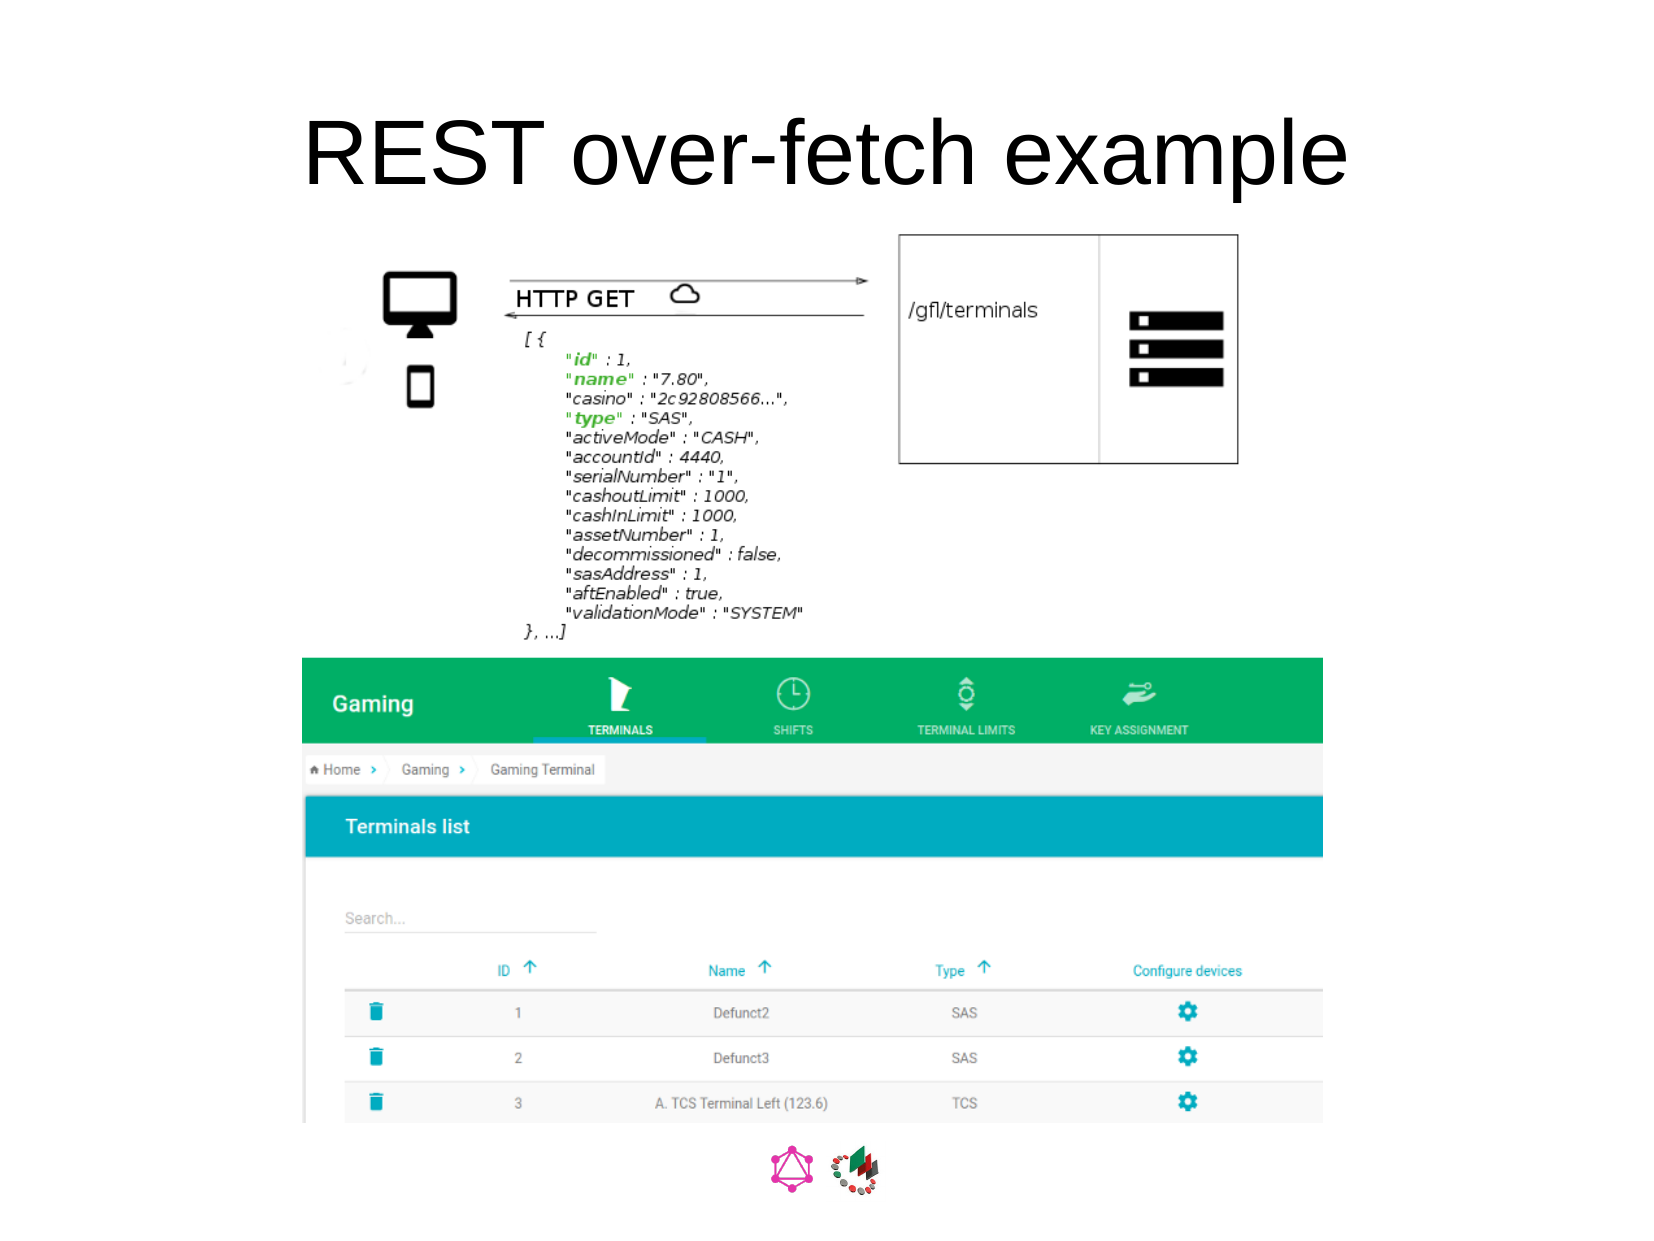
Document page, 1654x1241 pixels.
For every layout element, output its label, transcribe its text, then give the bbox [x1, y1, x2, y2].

picture [302, 224, 1323, 1123]
title REST over-fetch example [82, 49, 1571, 257]
picture [826, 1141, 886, 1202]
picture [768, 1145, 816, 1193]
